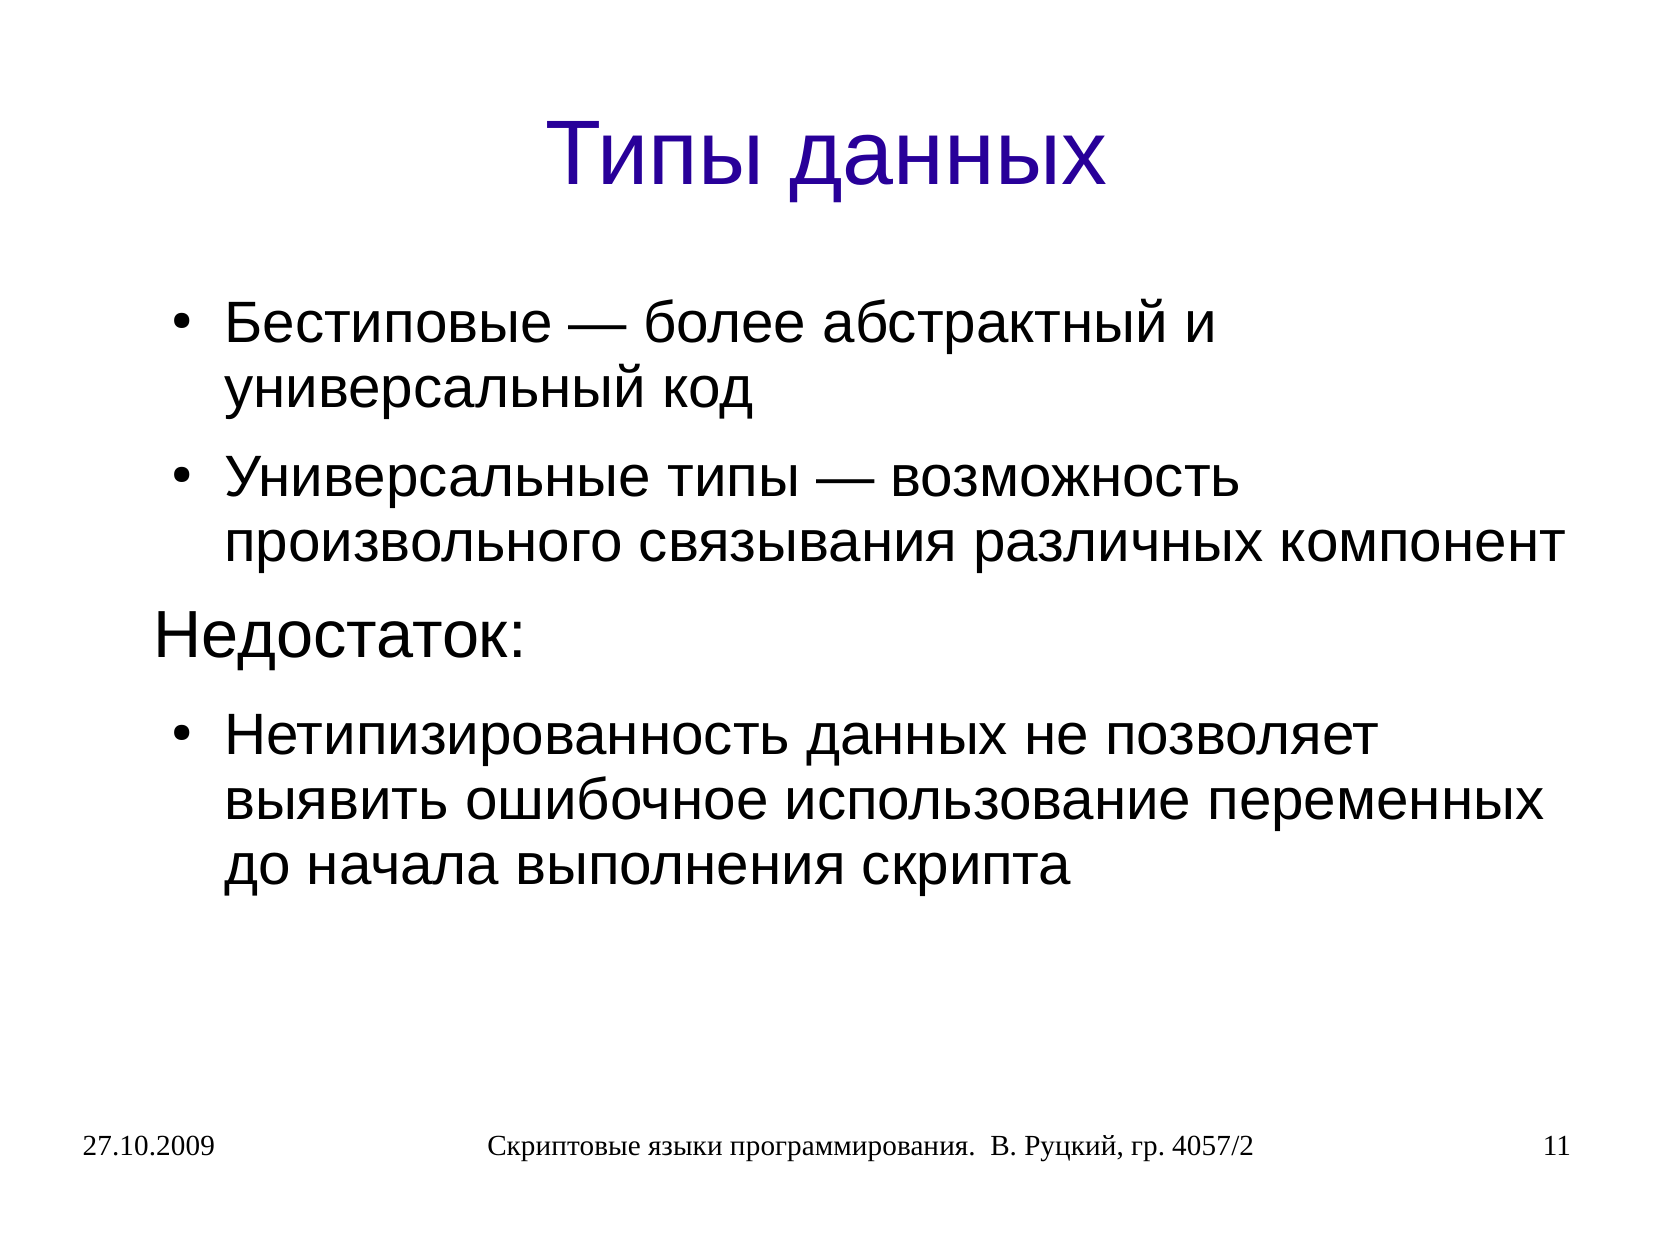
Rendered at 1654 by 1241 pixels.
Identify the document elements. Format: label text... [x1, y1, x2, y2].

title Типы данных [82, 56, 1571, 250]
list Бестиповые — более абстрактный и универсальный код Универсальные типы — возможность произвольного связывания различных компонент Недостаток: Нетипизированность данных не позволяет выявить ошибочное использование переменных до начала выполнения скрипта [82, 290, 1571, 1109]
